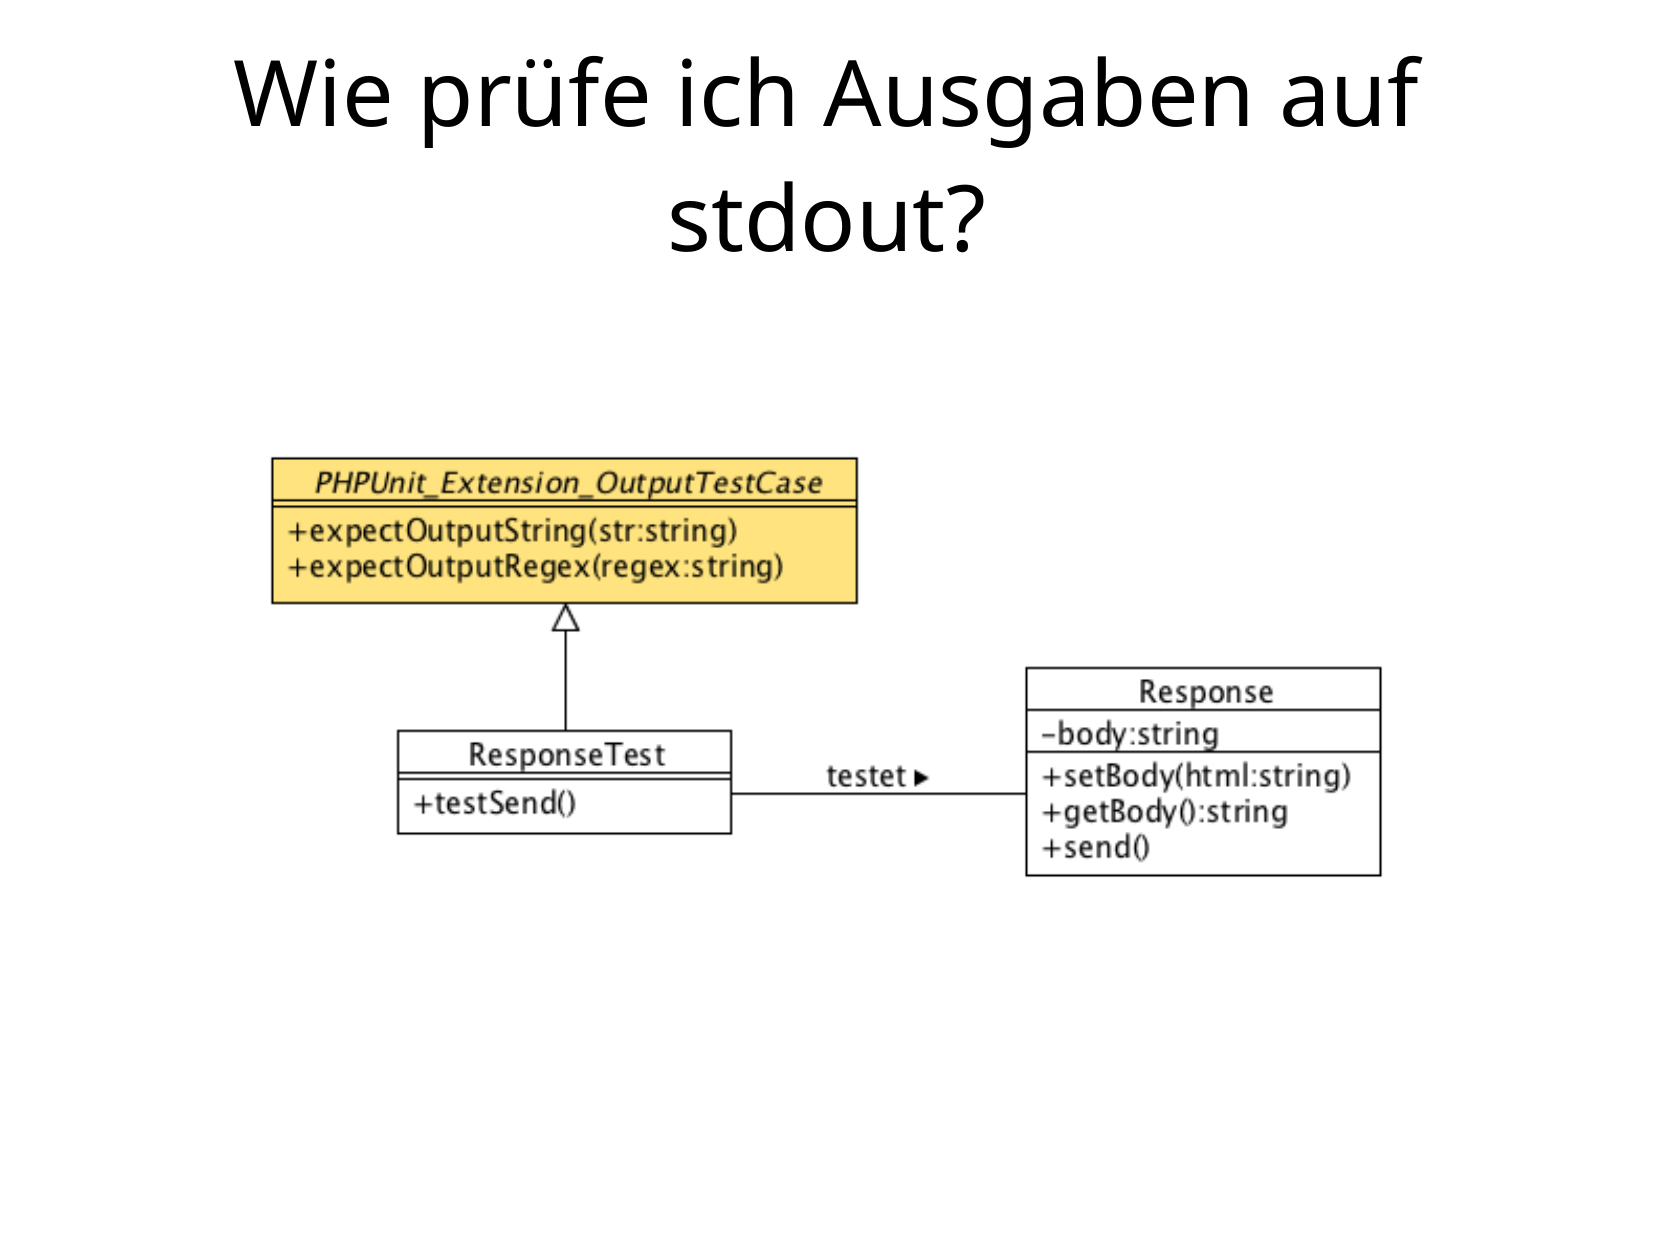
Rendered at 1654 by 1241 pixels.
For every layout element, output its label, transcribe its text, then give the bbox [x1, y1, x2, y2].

picture [230, 416, 1424, 919]
title Wie prüfe ich Ausgaben auf stdout? [82, 49, 1571, 257]
